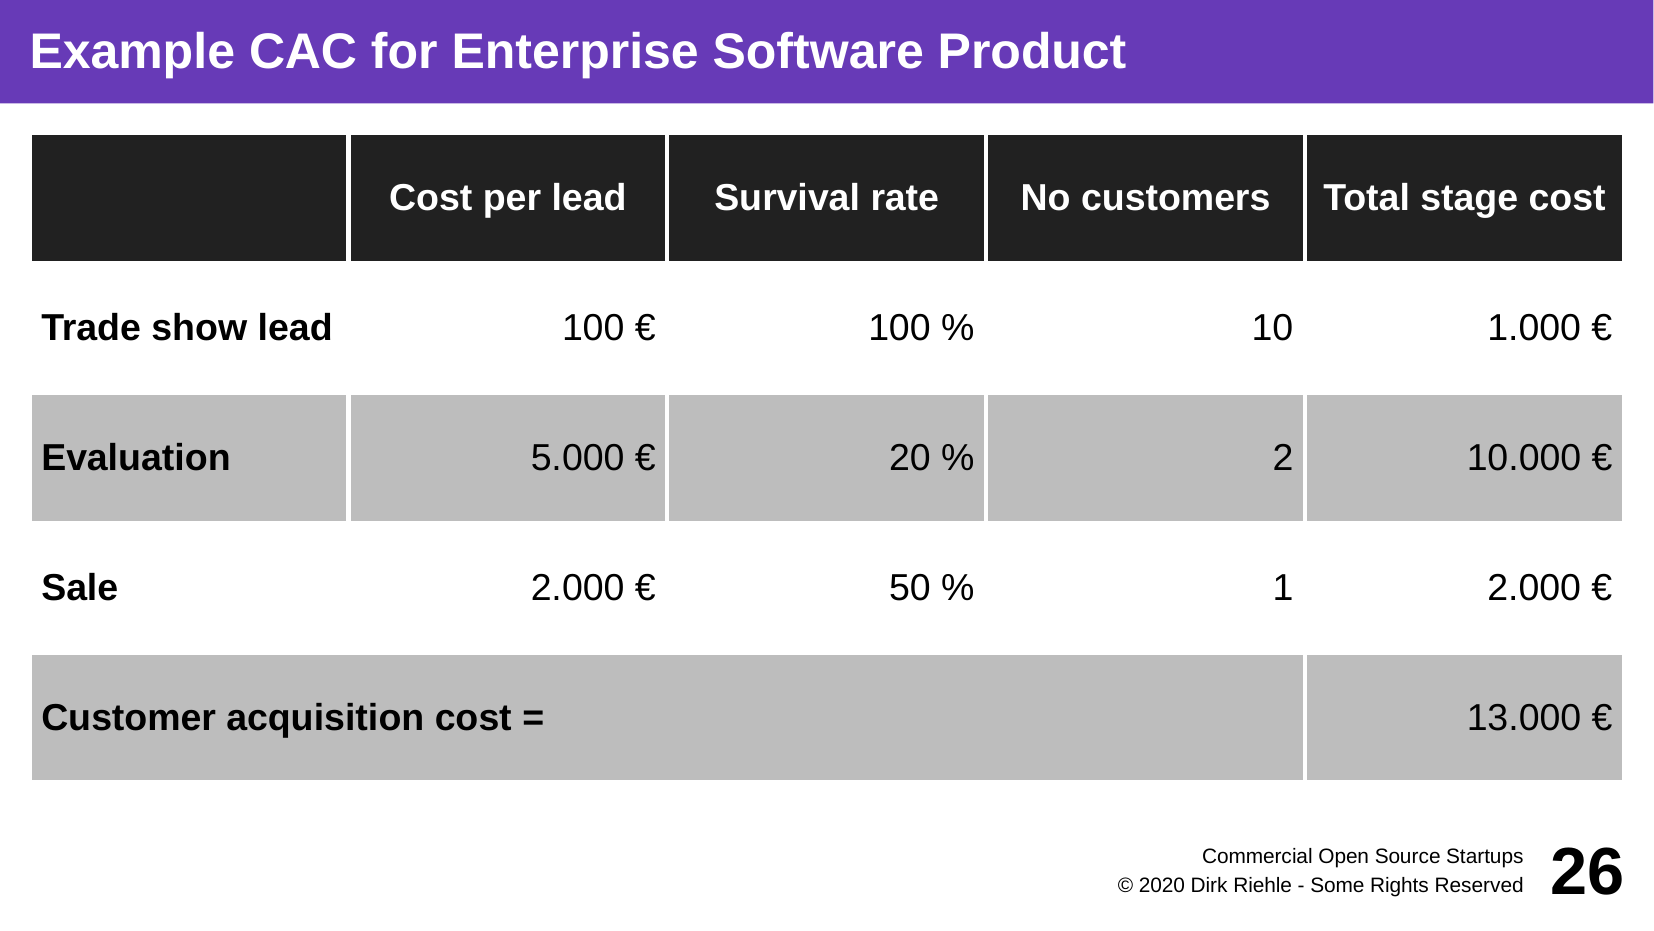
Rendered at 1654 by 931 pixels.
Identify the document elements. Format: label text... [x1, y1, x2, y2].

table_cell 5.000 € [351, 395, 665, 521]
table_cell 1.000 € [1307, 265, 1622, 391]
table_header No customers [988, 135, 1303, 261]
table_header Survival rate [669, 135, 984, 261]
table_cell 13.000 € [1307, 655, 1622, 780]
table_cell 100 % [669, 265, 984, 391]
table_cell 2.000 € [351, 525, 665, 650]
table_cell 10 [988, 265, 1303, 391]
table_cell 2 [988, 395, 1303, 521]
table_cell 100 € [351, 265, 665, 391]
table_cell Sale [32, 525, 346, 650]
title Example CAC for Enterprise Software Product [0, 0, 1654, 104]
table_header Cost per lead [351, 135, 665, 261]
table_cell 10.000 € [1307, 395, 1622, 521]
table_cell Evaluation [32, 395, 346, 521]
table_cell Trade show lead [32, 265, 346, 391]
table_header [32, 135, 346, 261]
table_cell 1 [988, 525, 1303, 650]
table_cell 50 % [669, 525, 984, 650]
table_cell 2.000 € [1307, 525, 1622, 650]
table_header Total stage cost [1307, 135, 1622, 261]
table_cell 20 % [669, 395, 984, 521]
table_cell Customer acquisition cost = [32, 655, 1303, 780]
